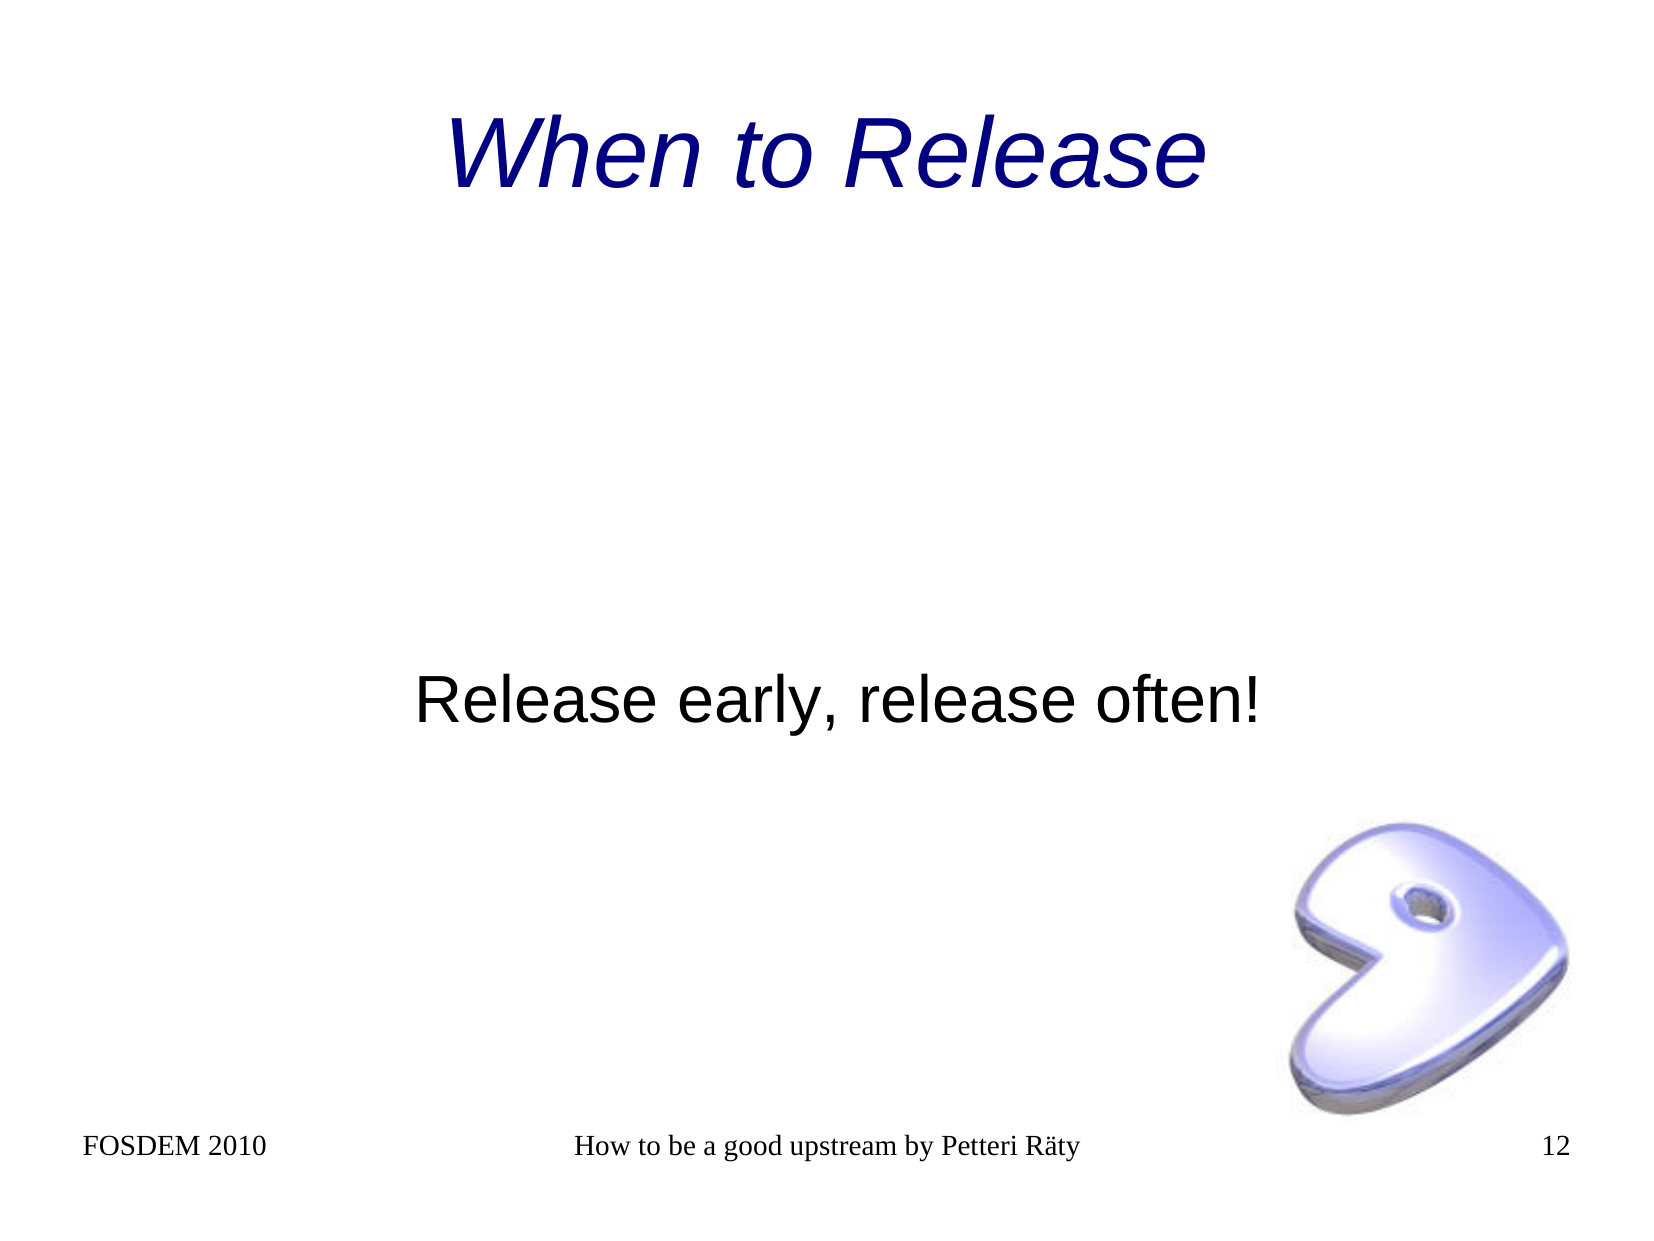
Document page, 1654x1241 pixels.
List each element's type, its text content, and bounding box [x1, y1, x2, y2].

subtitle Release early, release often! [82, 290, 1571, 1109]
title When to Release [82, 49, 1571, 257]
picture [1275, 818, 1576, 1125]
